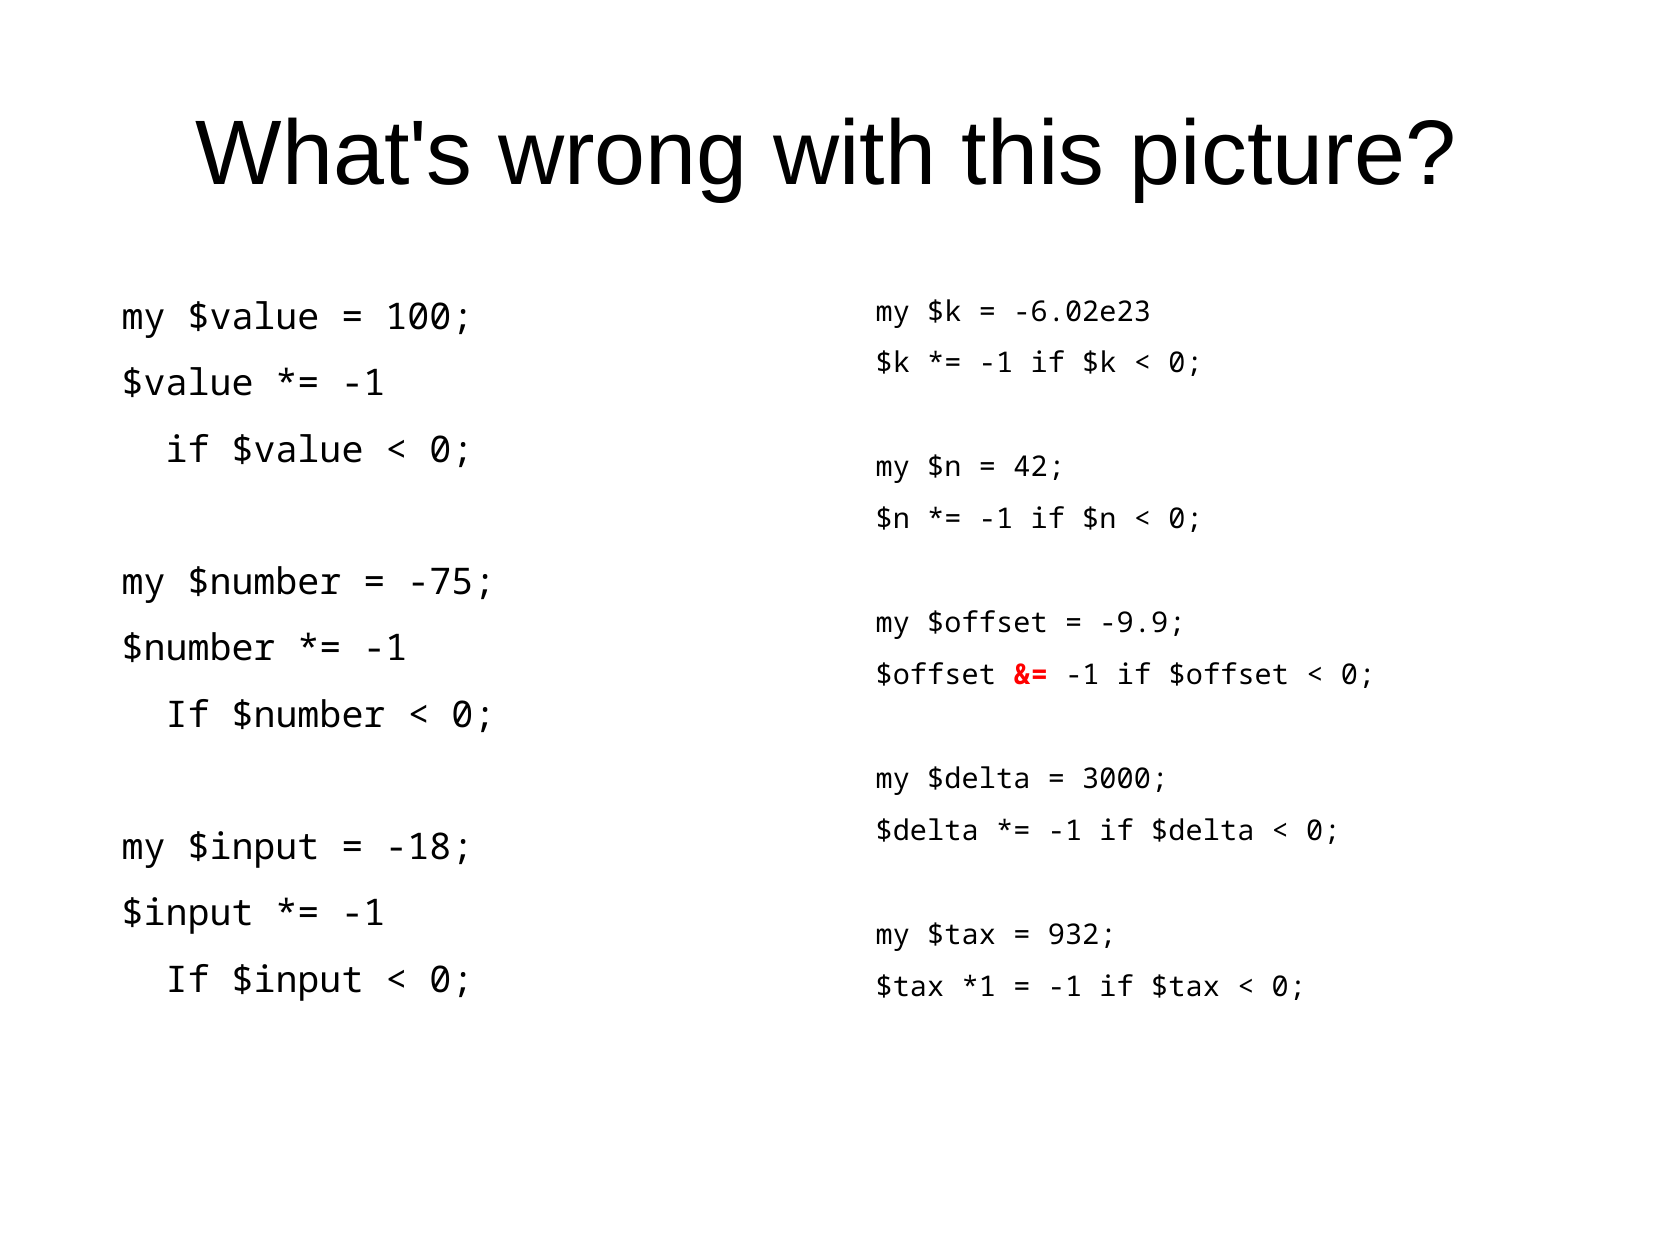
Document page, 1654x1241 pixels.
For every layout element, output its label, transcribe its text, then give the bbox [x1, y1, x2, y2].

title What's wrong with this picture? [82, 49, 1571, 257]
list my $k = -6.02e23 $k *= -1 if $k < 0; my $n = 42; $n *= -1 if $n < 0; my $offset = -9.9; $offset &= -1 if $offset < 0; my $delta = 3000; $delta *= -1 if $delta < 0; my $tax = 932; $tax *1 = -1 if $tax < 0; [845, 290, 1572, 1010]
list my $value = 100; $value *= -1 if $value < 0; my $number = -75; $number *= -1 If $number < 0; my $input = -18; $input *= -1 If $input < 0; [82, 290, 809, 1010]
